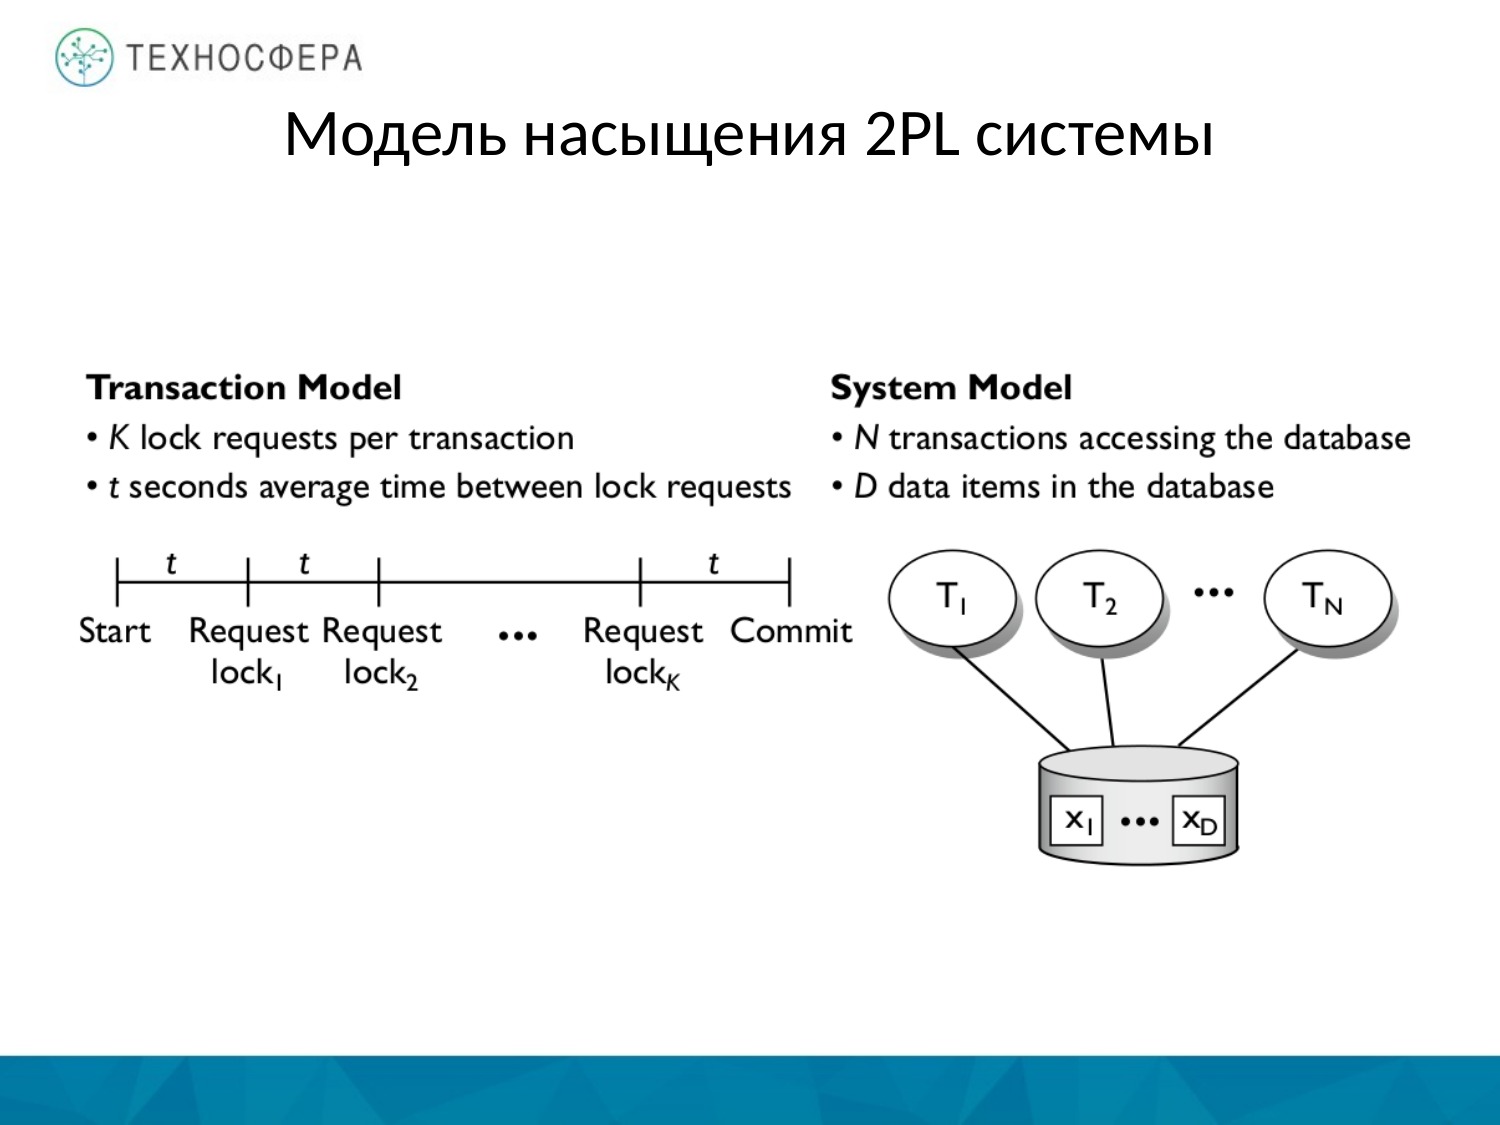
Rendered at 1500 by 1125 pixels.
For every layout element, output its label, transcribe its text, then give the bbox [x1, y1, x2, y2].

picture [0, 0, 1500, 1057]
title Модель насыщения 2PL системы [75, 45, 1425, 233]
